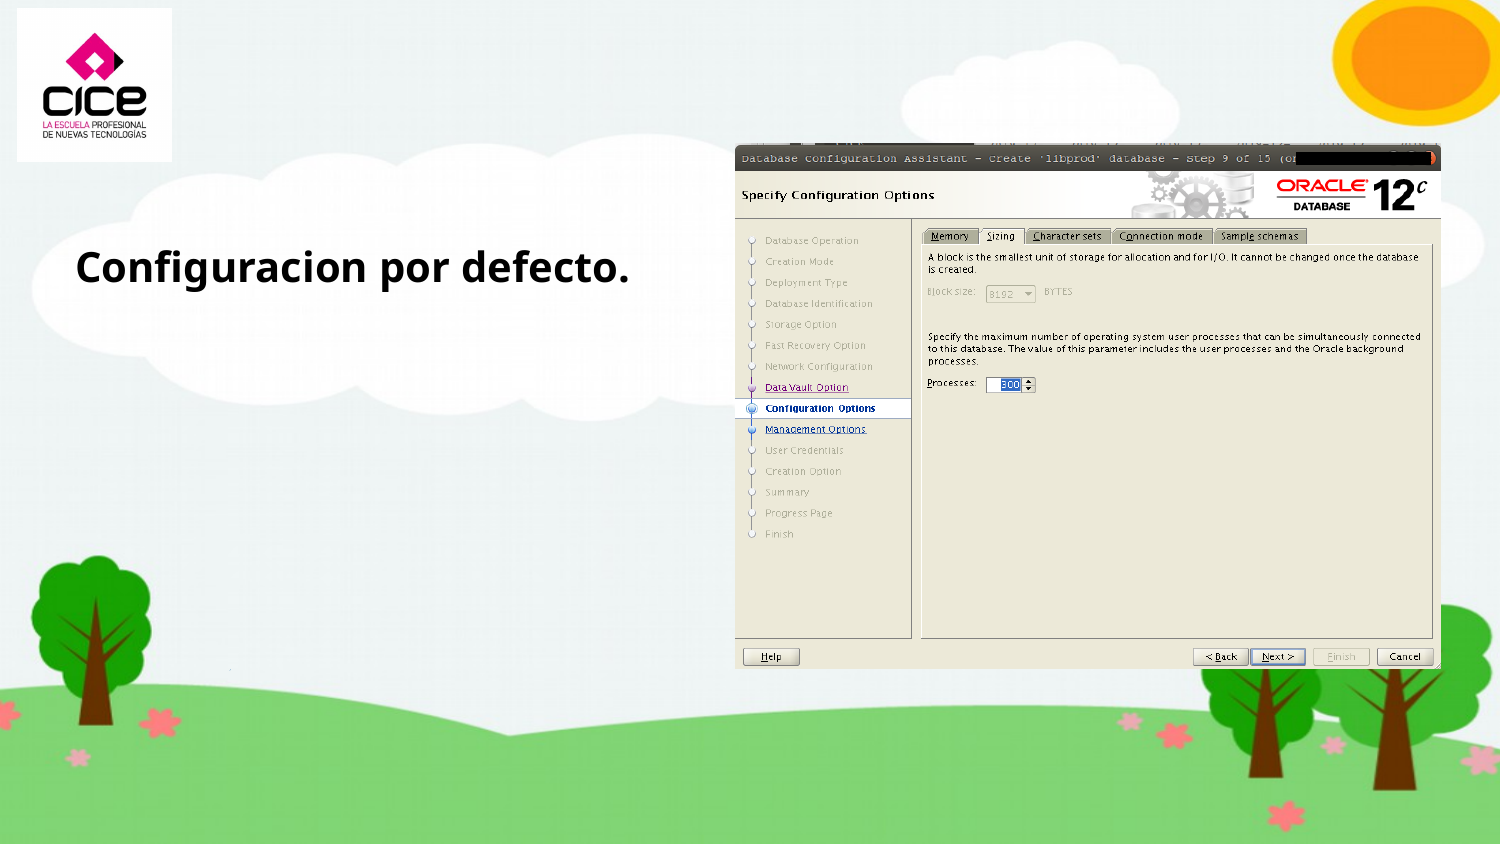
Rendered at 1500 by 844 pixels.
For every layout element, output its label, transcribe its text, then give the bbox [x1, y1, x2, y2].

picture [0, 0, 1500, 844]
title Configuracion por defecto. [75, 233, 639, 299]
